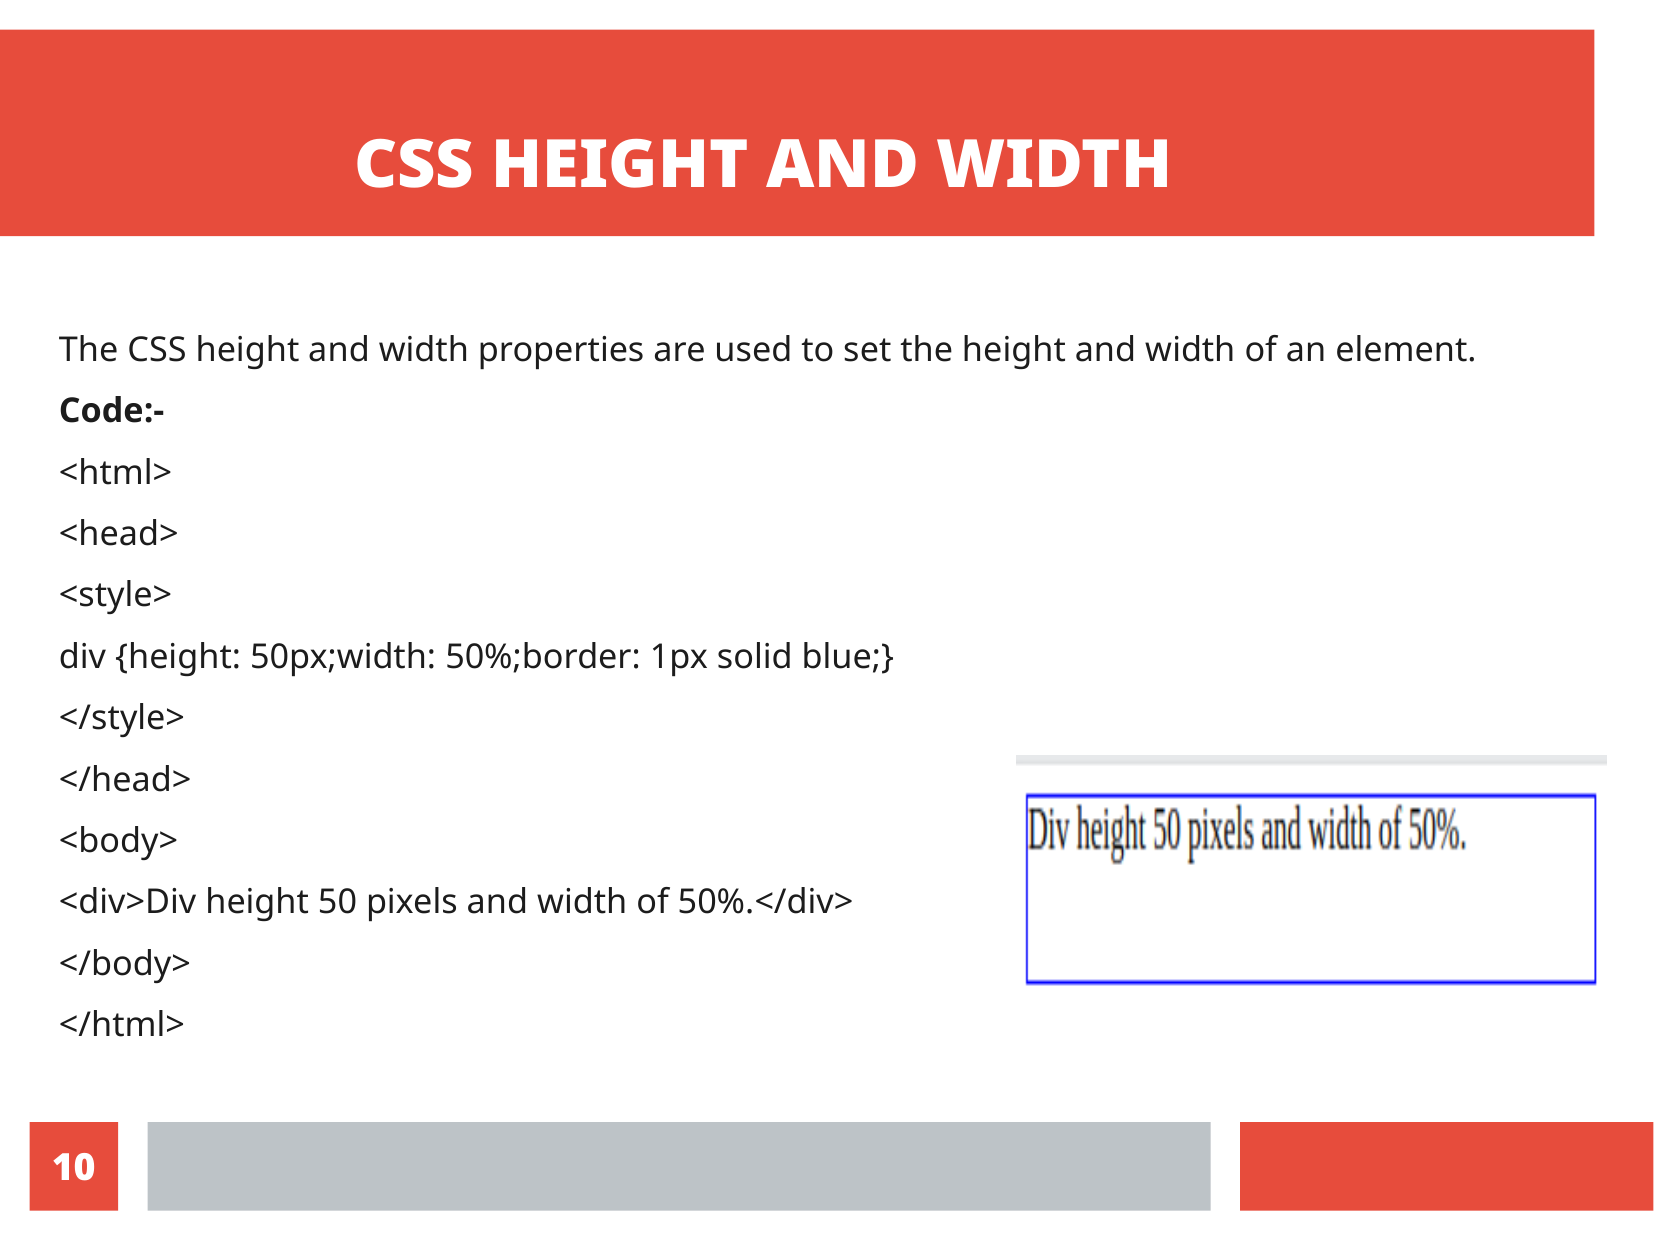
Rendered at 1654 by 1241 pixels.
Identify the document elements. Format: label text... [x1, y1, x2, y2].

picture [1016, 755, 1607, 1004]
title CSS HEIGHT AND WIDTH [59, 59, 1595, 207]
list The CSS height and width properties are used to set the height and width of an element. Code:- <html> <head> <style> div {height: 50px;width: 50%;border: 1px solid blue;} </style> </head> <body> <div>Div height 50 pixels and width of 50%.</div> </body> </html> [59, 324, 1565, 1093]
